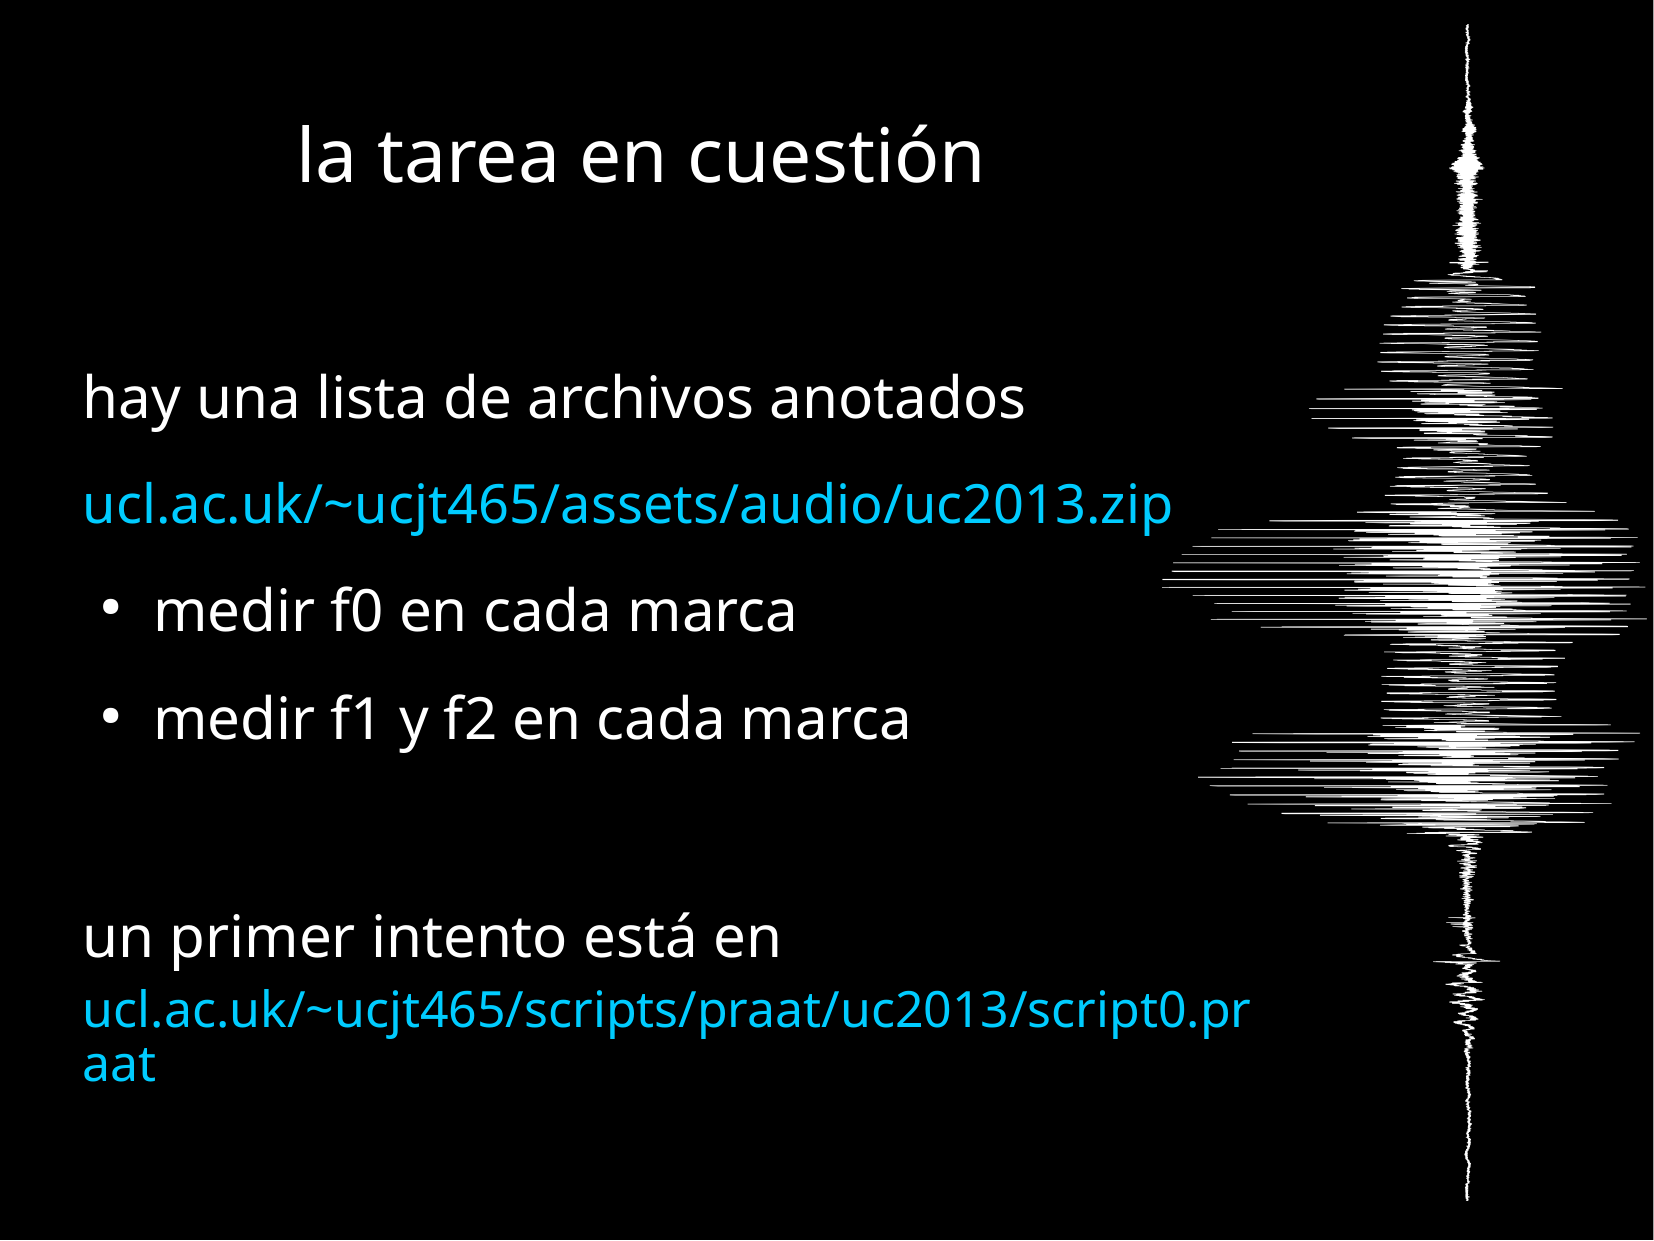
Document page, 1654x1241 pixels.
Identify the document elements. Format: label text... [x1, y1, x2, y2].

picture [1162, 24, 1647, 1201]
title la tarea en cuestión [82, 49, 1201, 257]
list hay una lista de archivos anotados ucl.ac.uk/~ucjt465/assets/audio/uc2013.zip medir f0 en cada marca medir f1 y f2 en cada marca un primer intento está enucl.ac.uk/~ucjt465/scripts/praat/uc2013/script0.praat [82, 290, 1276, 1109]
